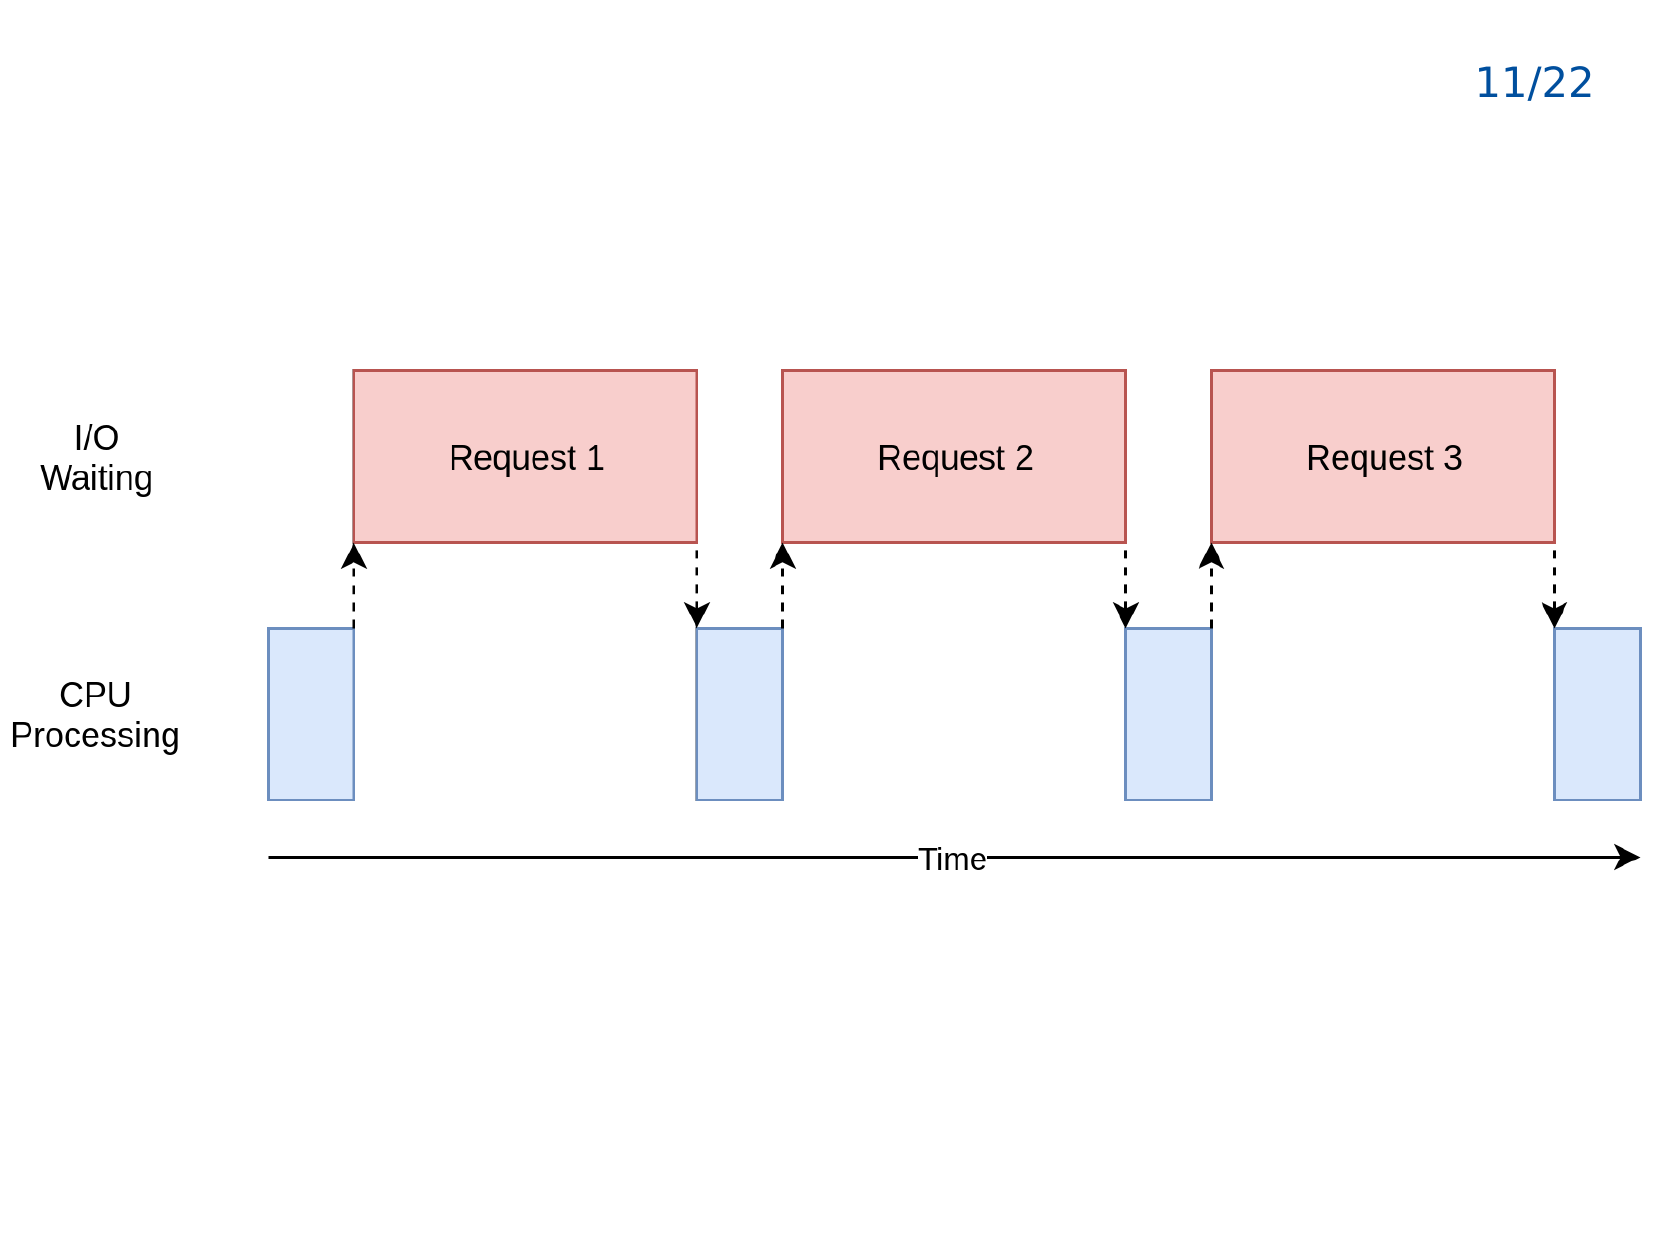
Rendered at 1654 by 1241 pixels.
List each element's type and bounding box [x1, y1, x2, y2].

picture [9, 369, 1654, 881]
